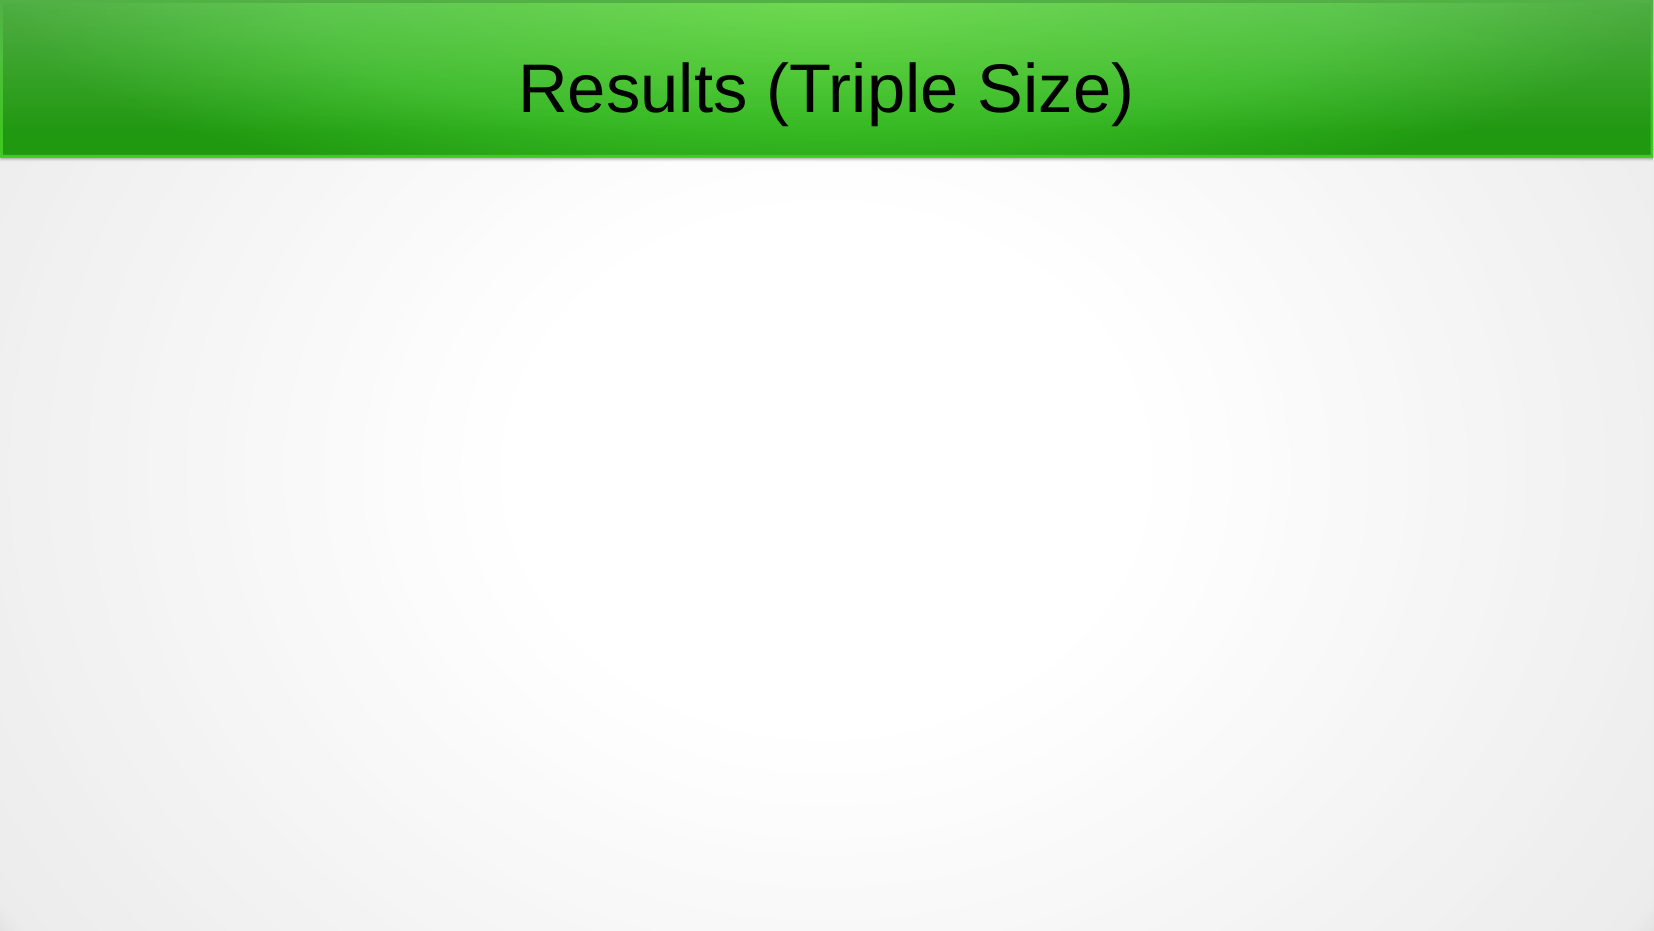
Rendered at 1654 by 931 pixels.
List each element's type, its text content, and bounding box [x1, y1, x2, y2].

title Results (Triple Size) [82, 35, 1571, 142]
